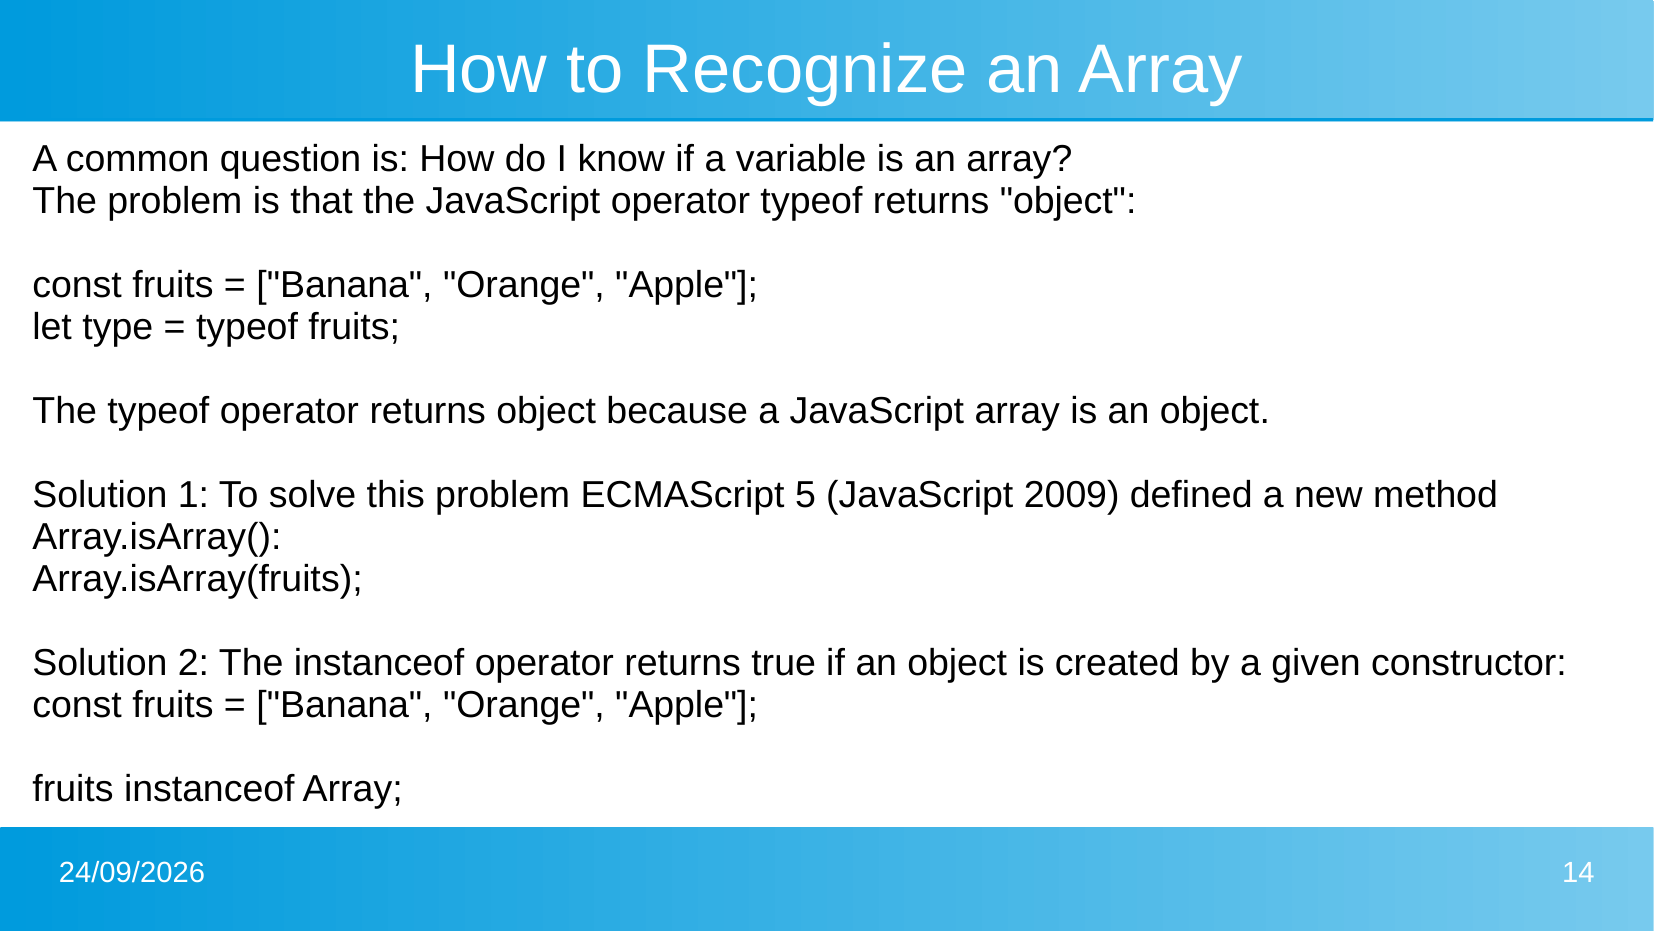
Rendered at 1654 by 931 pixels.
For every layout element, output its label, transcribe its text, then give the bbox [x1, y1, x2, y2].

text_box A common question is: How do I know if a variable is an array? The problem is that the JavaScript operator typeof returns "object": const fruits = ["Banana", "Orange", "Apple"]; let type = typeof fruits; The typeof operator returns object because a JavaScript array is an object. Solution 1: To solve this problem ECMAScript 5 (JavaScript 2009) defined a new method Array.isArray(): Array.isArray(fruits); Solution 2: The instanceof operator returns true if an object is created by a given constructor: const fruits = ["Banana", "Orange", "Apple"]; fruits instanceof Array; [17, 129, 1583, 817]
title How to Recognize an Array [59, 29, 1595, 108]
